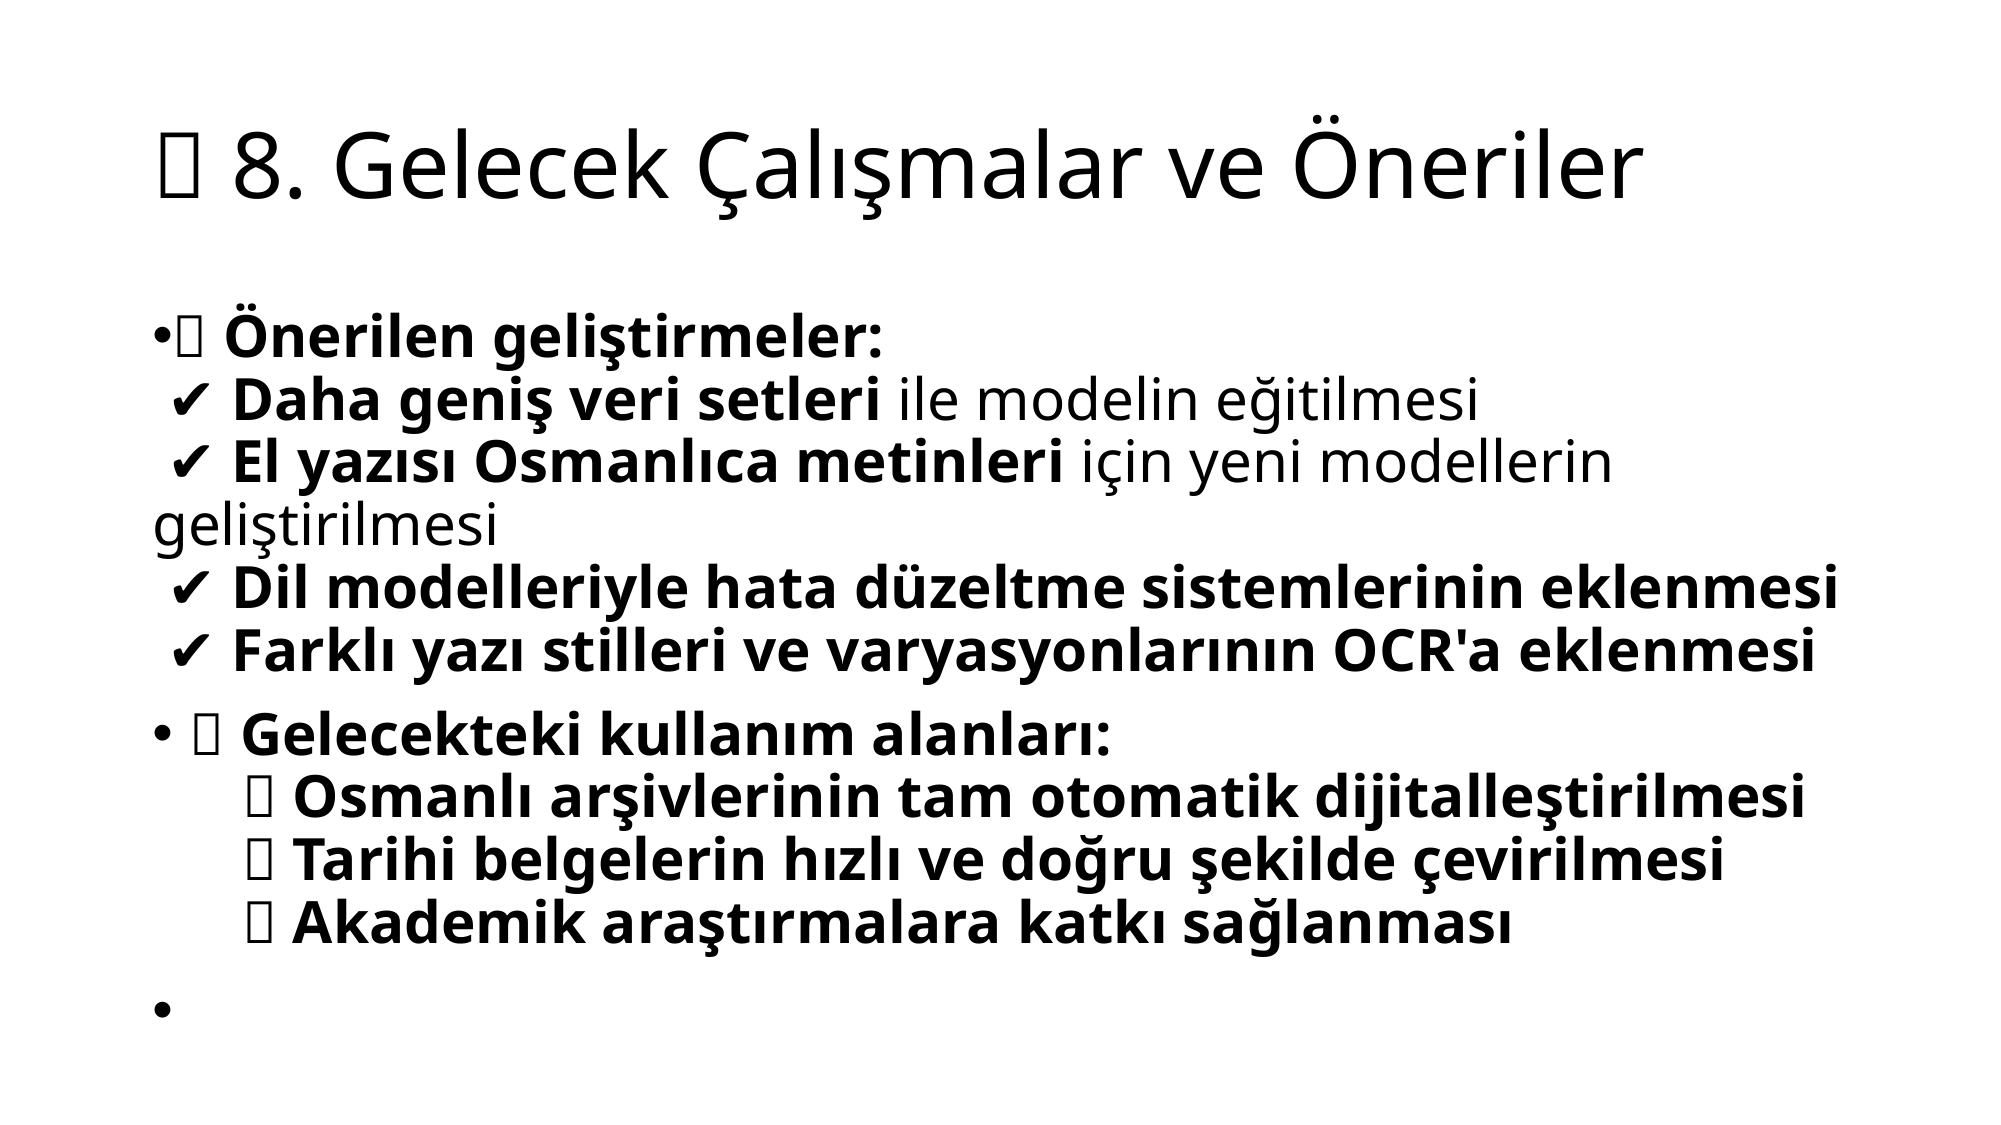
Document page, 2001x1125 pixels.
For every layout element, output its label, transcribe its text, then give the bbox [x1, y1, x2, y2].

list 📌 Önerilen geliştirmeler: ✔ Daha geniş veri setleri ile modelin eğitilmesi ✔ El yazısı Osmanlıca metinleri için yeni modellerin geliştirilmesi ✔ Dil modelleriyle hata düzeltme sistemlerinin eklenmesi ✔ Farklı yazı stilleri ve varyasyonlarının OCR'a eklenmesi 📌 Gelecekteki kullanım alanları: ✅ Osmanlı arşivlerinin tam otomatik dijitalleştirilmesi ✅ Tarihi belgelerin hızlı ve doğru şekilde çevirilmesi ✅ Akademik araştırmalara katkı sağlanması [137, 299, 1863, 1014]
title 📌 8. Gelecek Çalışmalar ve Öneriler [137, 59, 1863, 278]
